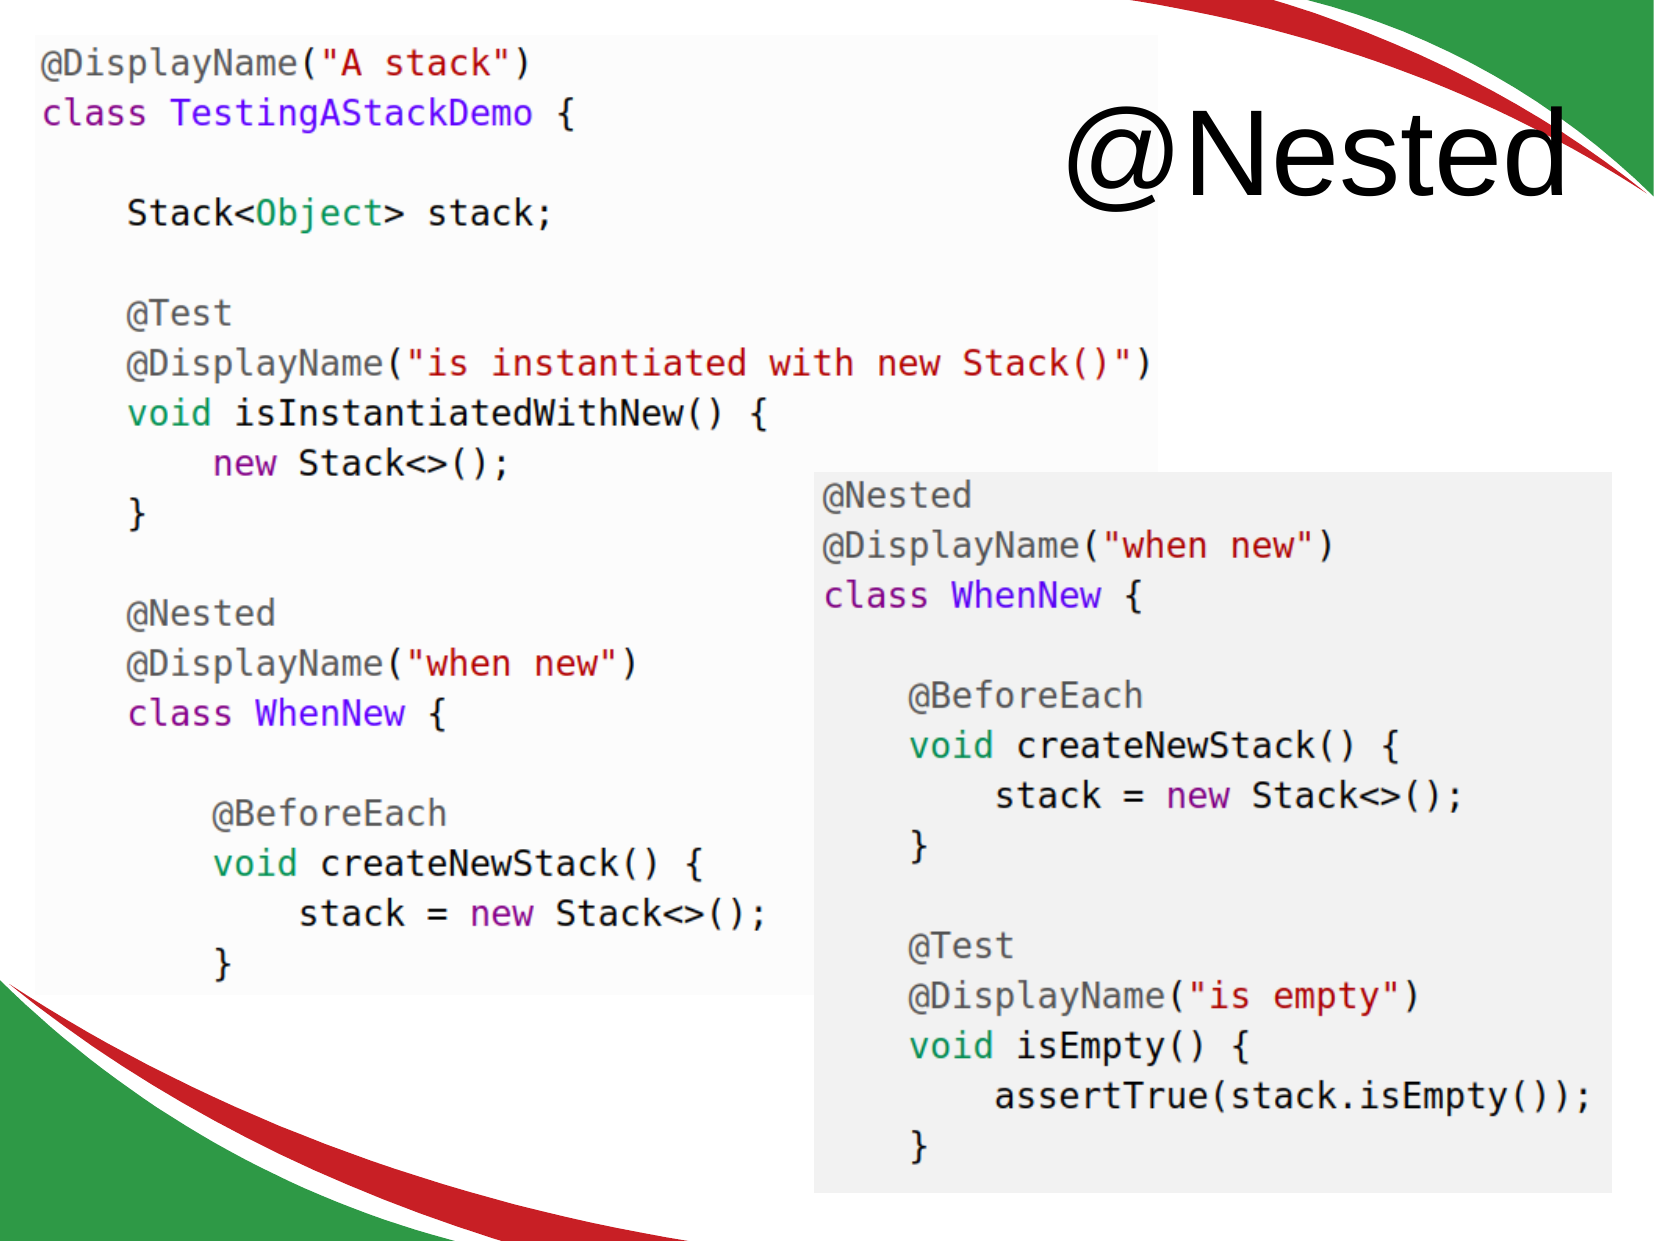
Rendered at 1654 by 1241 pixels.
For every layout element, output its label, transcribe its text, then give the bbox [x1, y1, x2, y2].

picture [35, 35, 1612, 1193]
title @Nested [82, 49, 1571, 257]
